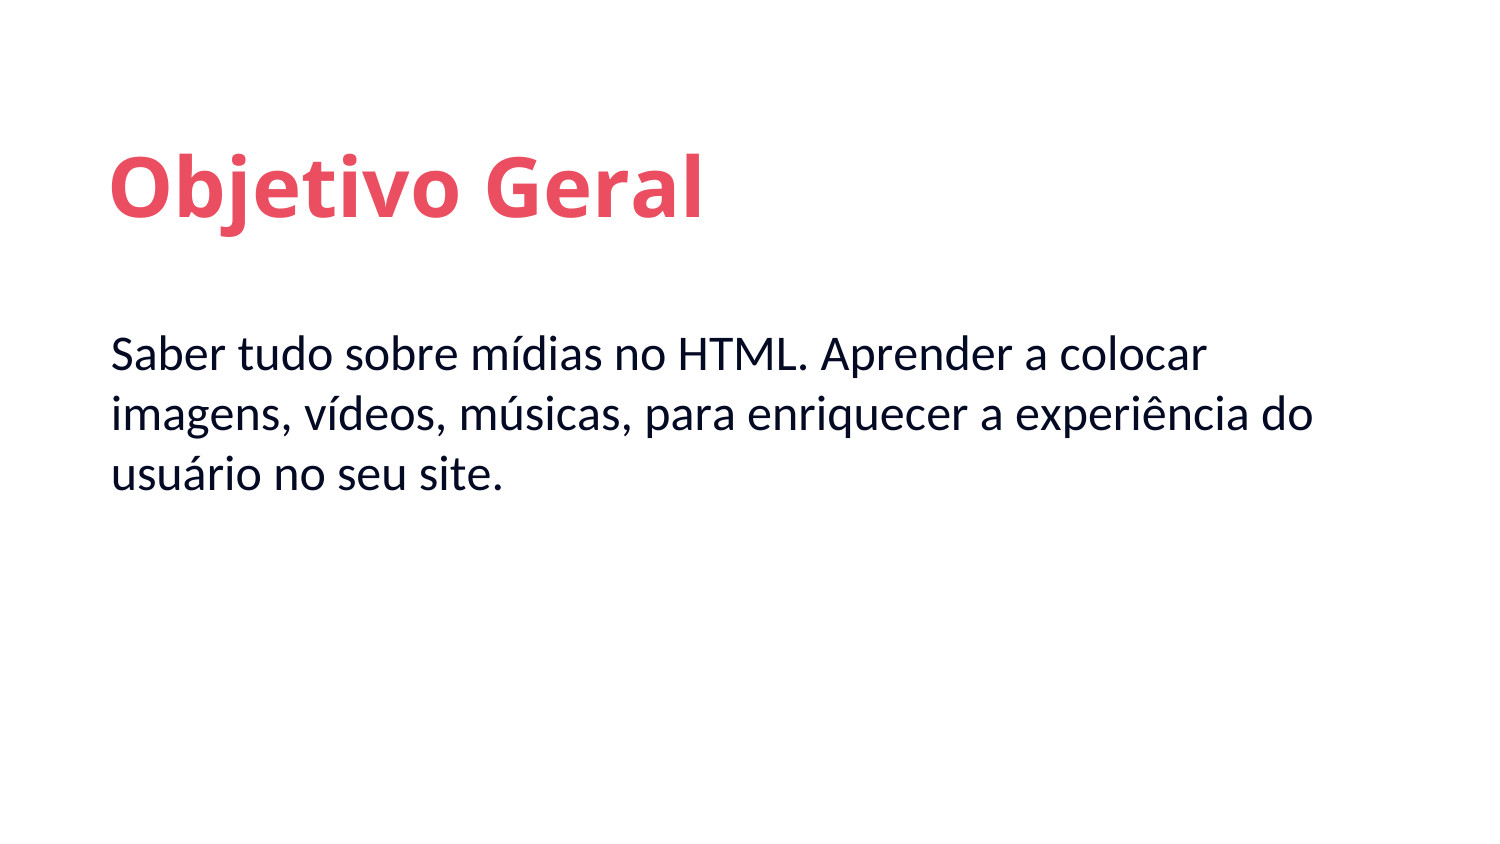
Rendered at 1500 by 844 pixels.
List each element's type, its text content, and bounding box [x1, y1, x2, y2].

text_box Objetivo Geral [92, 104, 1408, 243]
text_box Saber tudo sobre mídias no HTML. Aprender a colocar imagens, vídeos, músicas, para enriquecer a experiência do usuário no seu site. [70, 255, 1386, 566]
